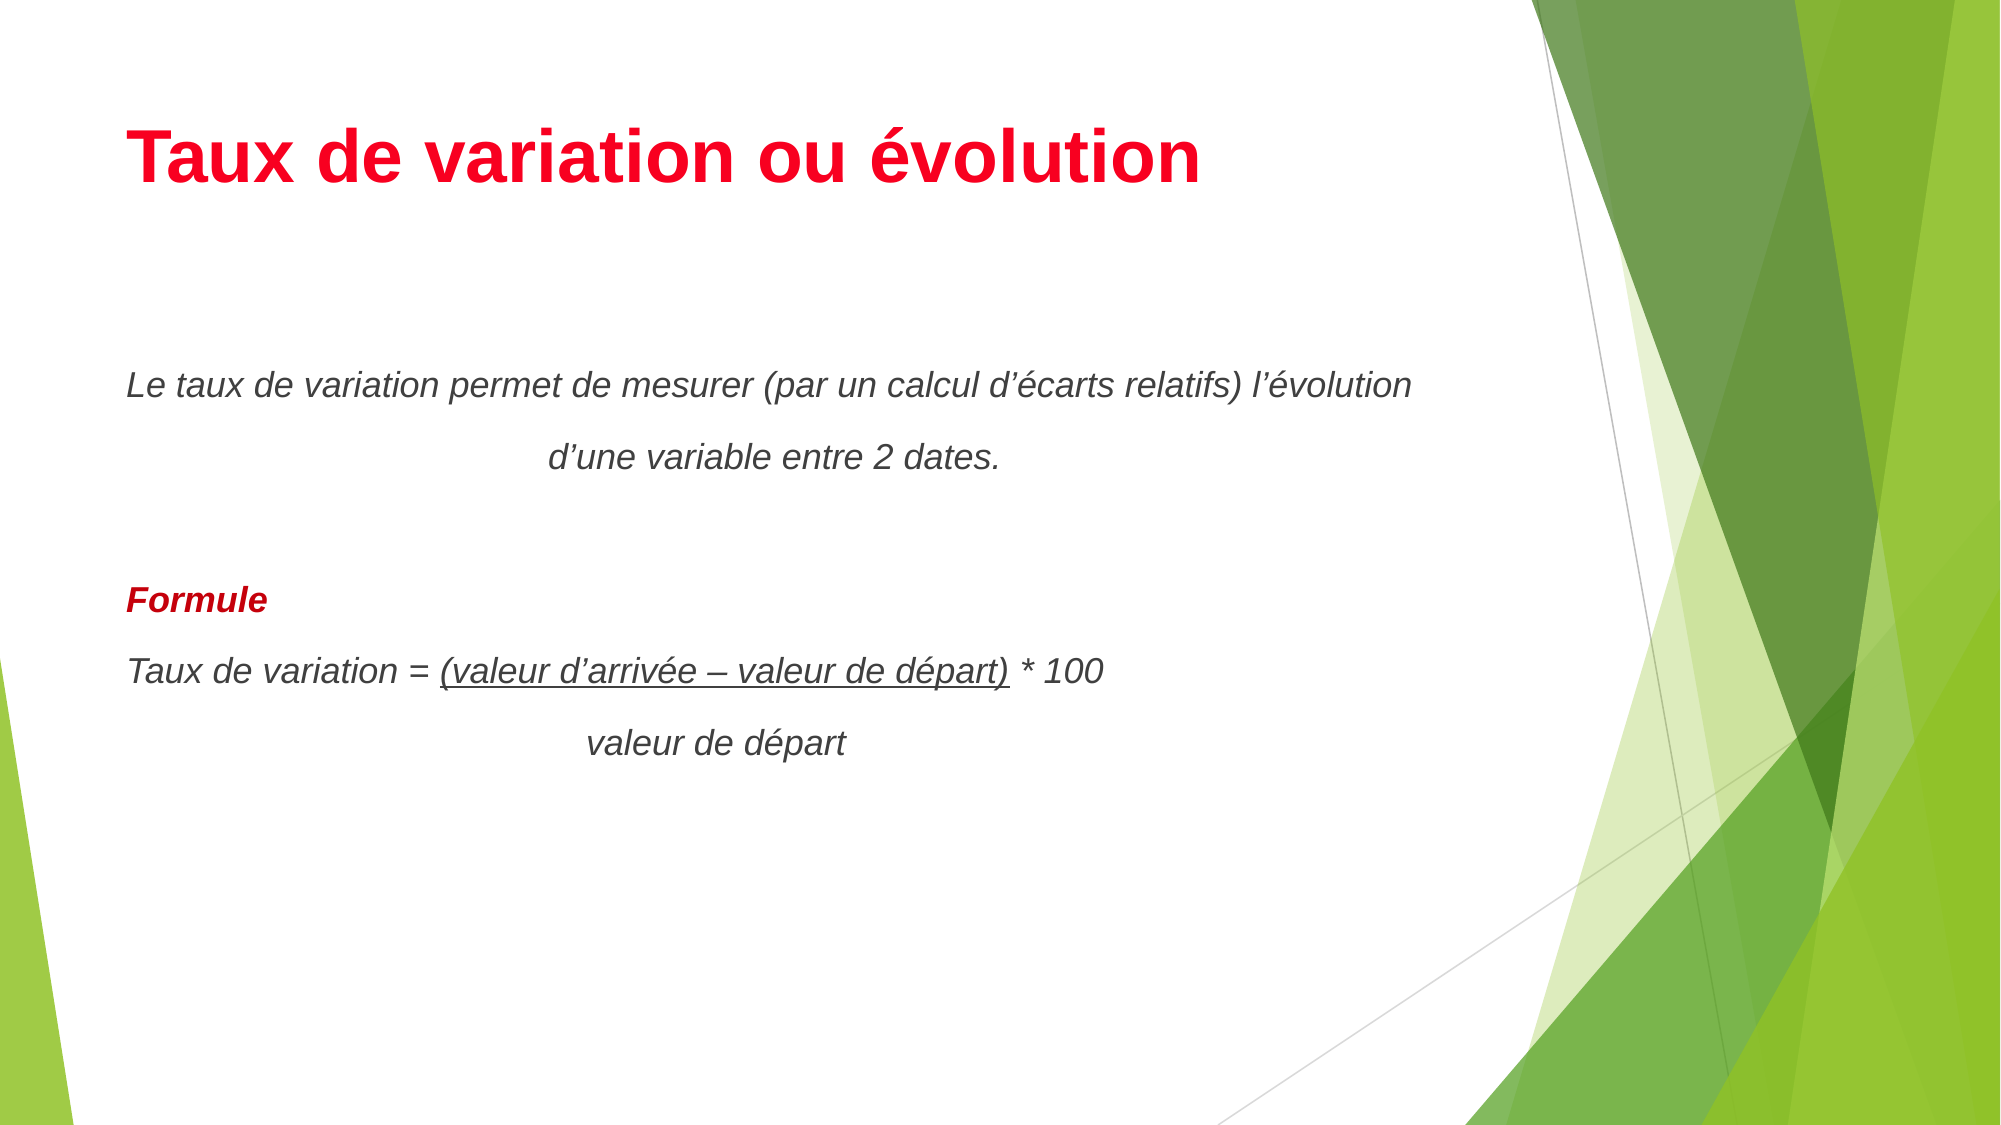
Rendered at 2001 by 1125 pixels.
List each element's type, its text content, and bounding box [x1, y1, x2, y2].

title Taux de variation ou évolution [111, 99, 1522, 235]
list Le taux de variation permet de mesurer (par un calcul d’écarts relatifs) l’évolution d’une variable entre 2 dates. Formule Taux de variation = (valeur d’arrivée – valeur de départ) * 100 valeur de départ [111, 354, 1441, 804]
